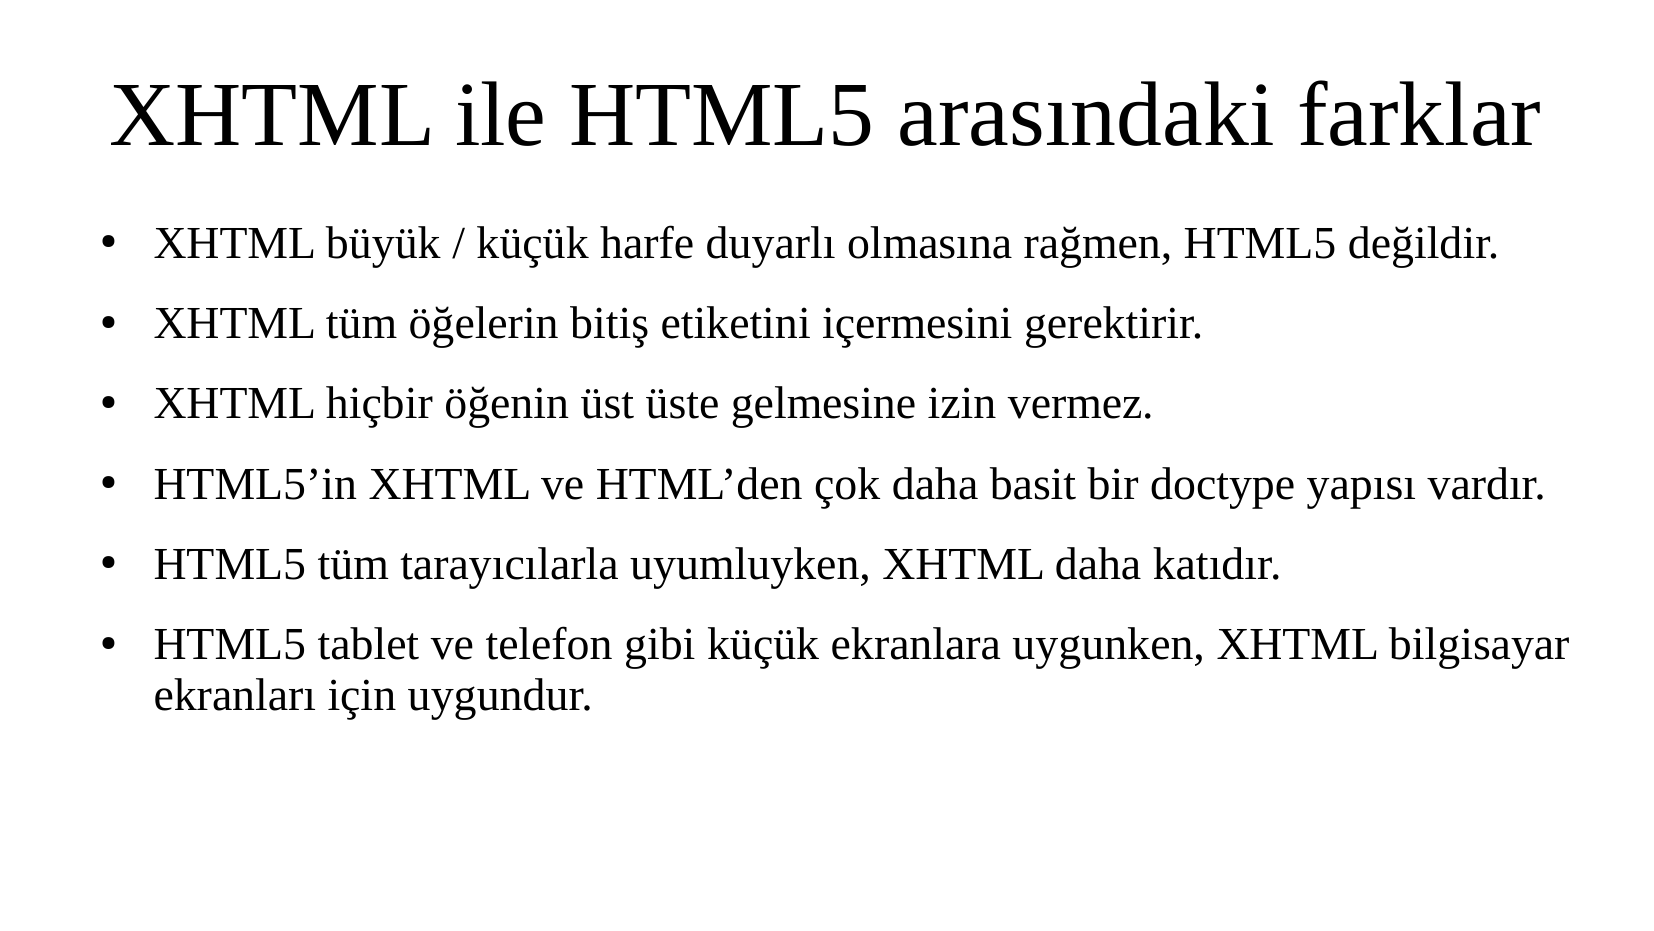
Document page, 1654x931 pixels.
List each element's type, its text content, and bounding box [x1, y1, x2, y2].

title XHTML ile HTML5 arasındaki farklar [82, 37, 1571, 193]
list XHTML büyük / küçük harfe duyarlı olmasına rağmen, HTML5 değildir. XHTML tüm öğelerin bitiş etiketini içermesini gerektirir. XHTML hiçbir öğenin üst üste gelmesine izin vermez. HTML5’in XHTML ve HTML’den çok daha basit bir doctype yapısı vardır. HTML5 tüm tarayıcılarla uyumluyken, XHTML daha katıdır. HTML5 tablet ve telefon gibi küçük ekranlara uygunken, XHTML bilgisayar ekranları için uygundur. [82, 217, 1571, 758]
